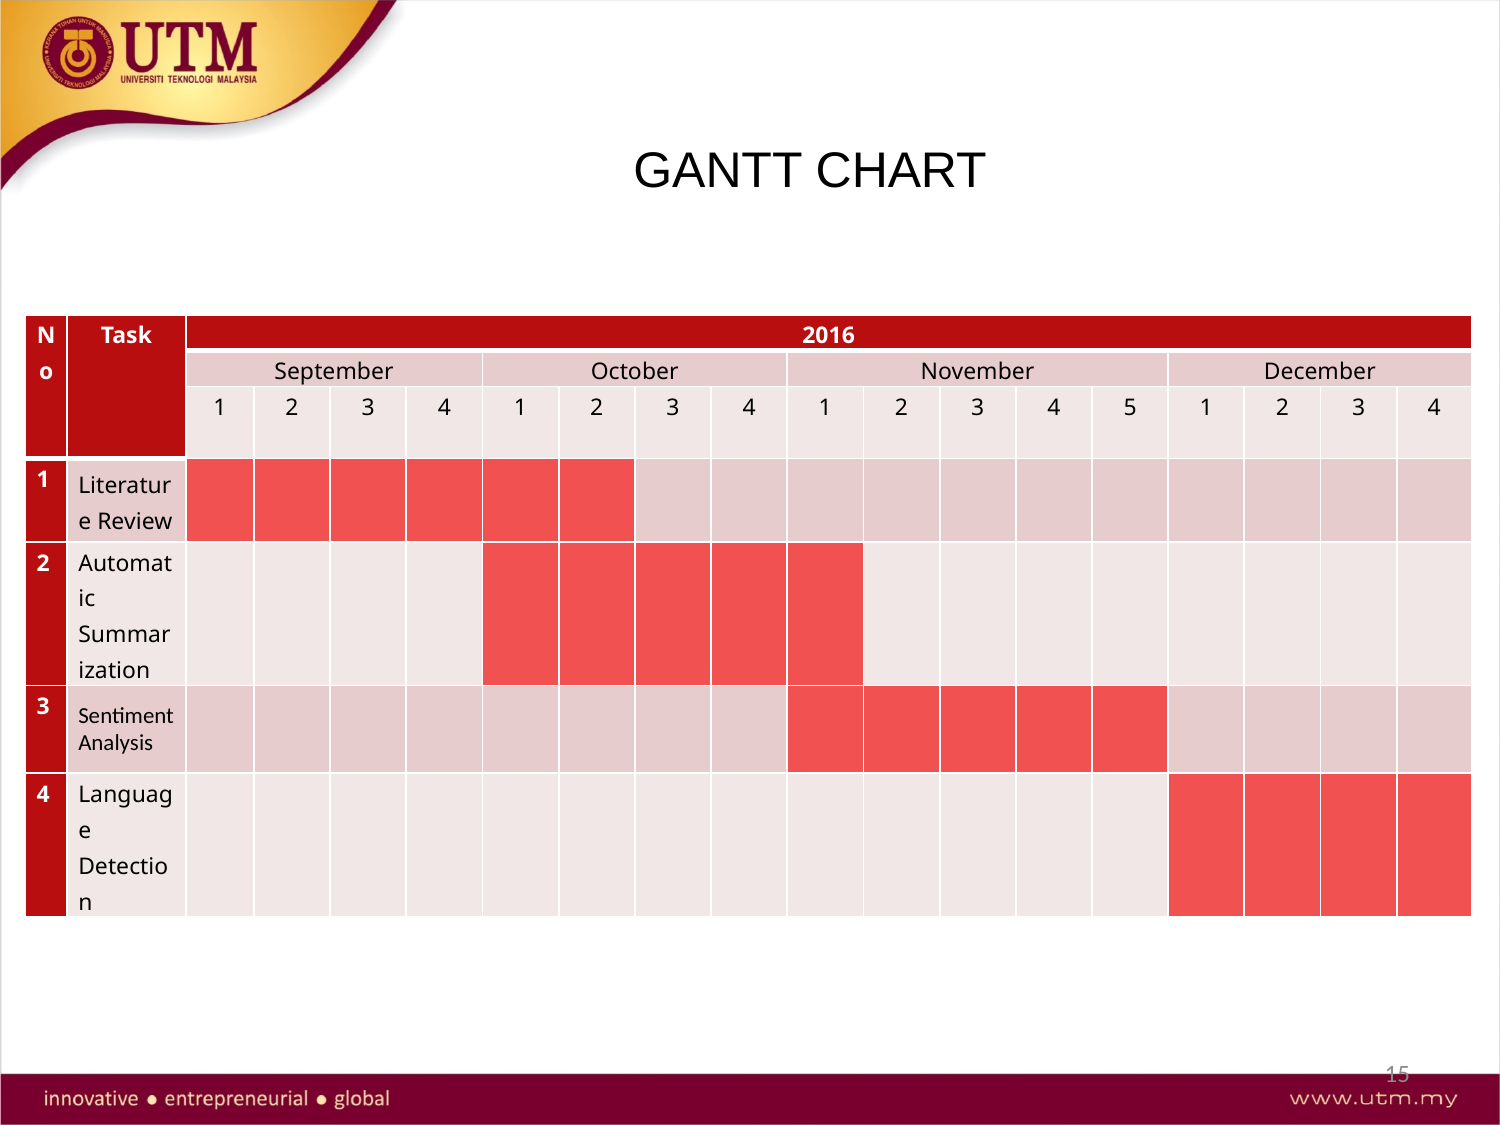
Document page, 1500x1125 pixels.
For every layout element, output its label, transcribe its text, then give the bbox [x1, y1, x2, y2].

table_cell [255, 686, 329, 772]
table_cell 1 [187, 387, 253, 458]
table_cell [560, 459, 634, 541]
table_cell [187, 686, 253, 772]
table_cell 3 [941, 387, 1015, 458]
table_cell [331, 686, 405, 772]
table_cell 2 [255, 387, 329, 458]
table_cell [712, 459, 786, 541]
table_cell 3 [1321, 387, 1396, 458]
table_cell December [1169, 353, 1471, 386]
table_cell 3 [331, 387, 405, 458]
table_cell [788, 543, 863, 685]
table_cell [560, 686, 634, 772]
table_cell [712, 543, 786, 685]
table_cell [560, 543, 634, 685]
table_cell [941, 686, 1015, 772]
table_cell [1169, 686, 1243, 772]
table_cell [187, 774, 253, 916]
table_cell [941, 774, 1015, 916]
table_cell [483, 686, 558, 772]
table_cell [1093, 774, 1167, 916]
table_cell [941, 543, 1015, 685]
table_header No [26, 316, 66, 456]
table_cell [407, 459, 482, 541]
table_cell [187, 543, 253, 685]
table_header 2016 [187, 316, 1471, 348]
text_box GANTT CHART [585, 135, 1036, 206]
table_cell [407, 774, 482, 916]
table_cell Language Detection [68, 774, 185, 916]
table_cell 2 [26, 543, 66, 685]
table_cell [1093, 459, 1167, 541]
table_cell [255, 459, 329, 541]
table_cell 1 [26, 461, 66, 541]
table_cell [483, 774, 558, 916]
table_cell [1245, 459, 1320, 541]
table_cell [483, 543, 558, 685]
table_cell [1017, 543, 1091, 685]
table_cell [864, 543, 939, 685]
table_cell [1398, 686, 1471, 772]
table_cell [636, 543, 710, 685]
table_cell [1321, 543, 1396, 685]
table_cell [636, 774, 710, 916]
table_header Task [68, 316, 185, 456]
table_cell [636, 686, 710, 772]
table_cell [1017, 774, 1091, 916]
table_cell October [483, 353, 786, 386]
table_cell September [187, 353, 482, 386]
table_cell [1017, 686, 1091, 772]
picture [0, 0, 1500, 1125]
table_cell [187, 459, 253, 541]
table_cell [1017, 459, 1091, 541]
table_cell 1 [483, 387, 558, 458]
table_cell [712, 686, 786, 772]
table_cell [331, 774, 405, 916]
table_cell Automatic Summarization [68, 543, 185, 685]
table_cell [712, 774, 786, 916]
table_cell 1 [788, 387, 863, 458]
table_cell [788, 459, 863, 541]
table_cell [560, 774, 634, 916]
table_cell [483, 459, 558, 541]
table_cell Sentiment Analysis [68, 686, 185, 772]
table_cell [1398, 774, 1471, 916]
table_cell [941, 459, 1015, 541]
table_cell [1321, 774, 1396, 916]
table_cell 2 [560, 387, 634, 458]
table_cell [255, 774, 329, 916]
table_cell [1169, 459, 1243, 541]
table_cell [1321, 686, 1396, 772]
table_cell 5 [1093, 387, 1167, 458]
table_cell 4 [1398, 387, 1471, 458]
table_cell [864, 686, 939, 772]
table_cell [1245, 543, 1320, 685]
table_cell [788, 774, 863, 916]
table_cell [1321, 459, 1396, 541]
table_cell [1169, 543, 1243, 685]
table_cell November [788, 353, 1167, 386]
table_cell [1093, 543, 1167, 685]
table_cell [788, 686, 863, 772]
table_cell 1 [1169, 387, 1243, 458]
table_cell [1093, 686, 1167, 772]
table_cell [331, 543, 405, 685]
table_cell 2 [864, 387, 939, 458]
table_cell 4 [26, 774, 66, 916]
table_cell [1398, 543, 1471, 685]
table_cell 3 [26, 686, 66, 772]
table_cell 4 [407, 387, 482, 458]
table_cell [864, 459, 939, 541]
table_cell 2 [1245, 387, 1320, 458]
table_cell 4 [712, 387, 786, 458]
table_cell [407, 686, 482, 772]
table_cell [255, 543, 329, 685]
table_cell 3 [636, 387, 710, 458]
table_cell [636, 459, 710, 541]
table_cell [1398, 459, 1471, 541]
table_cell Literature Review [68, 461, 185, 541]
table_cell [1245, 774, 1320, 916]
table_cell [1169, 774, 1243, 916]
table_cell [1245, 686, 1320, 772]
table_cell [407, 543, 482, 685]
table_cell [331, 459, 405, 541]
table_cell [864, 774, 939, 916]
table_cell 4 [1017, 387, 1091, 458]
